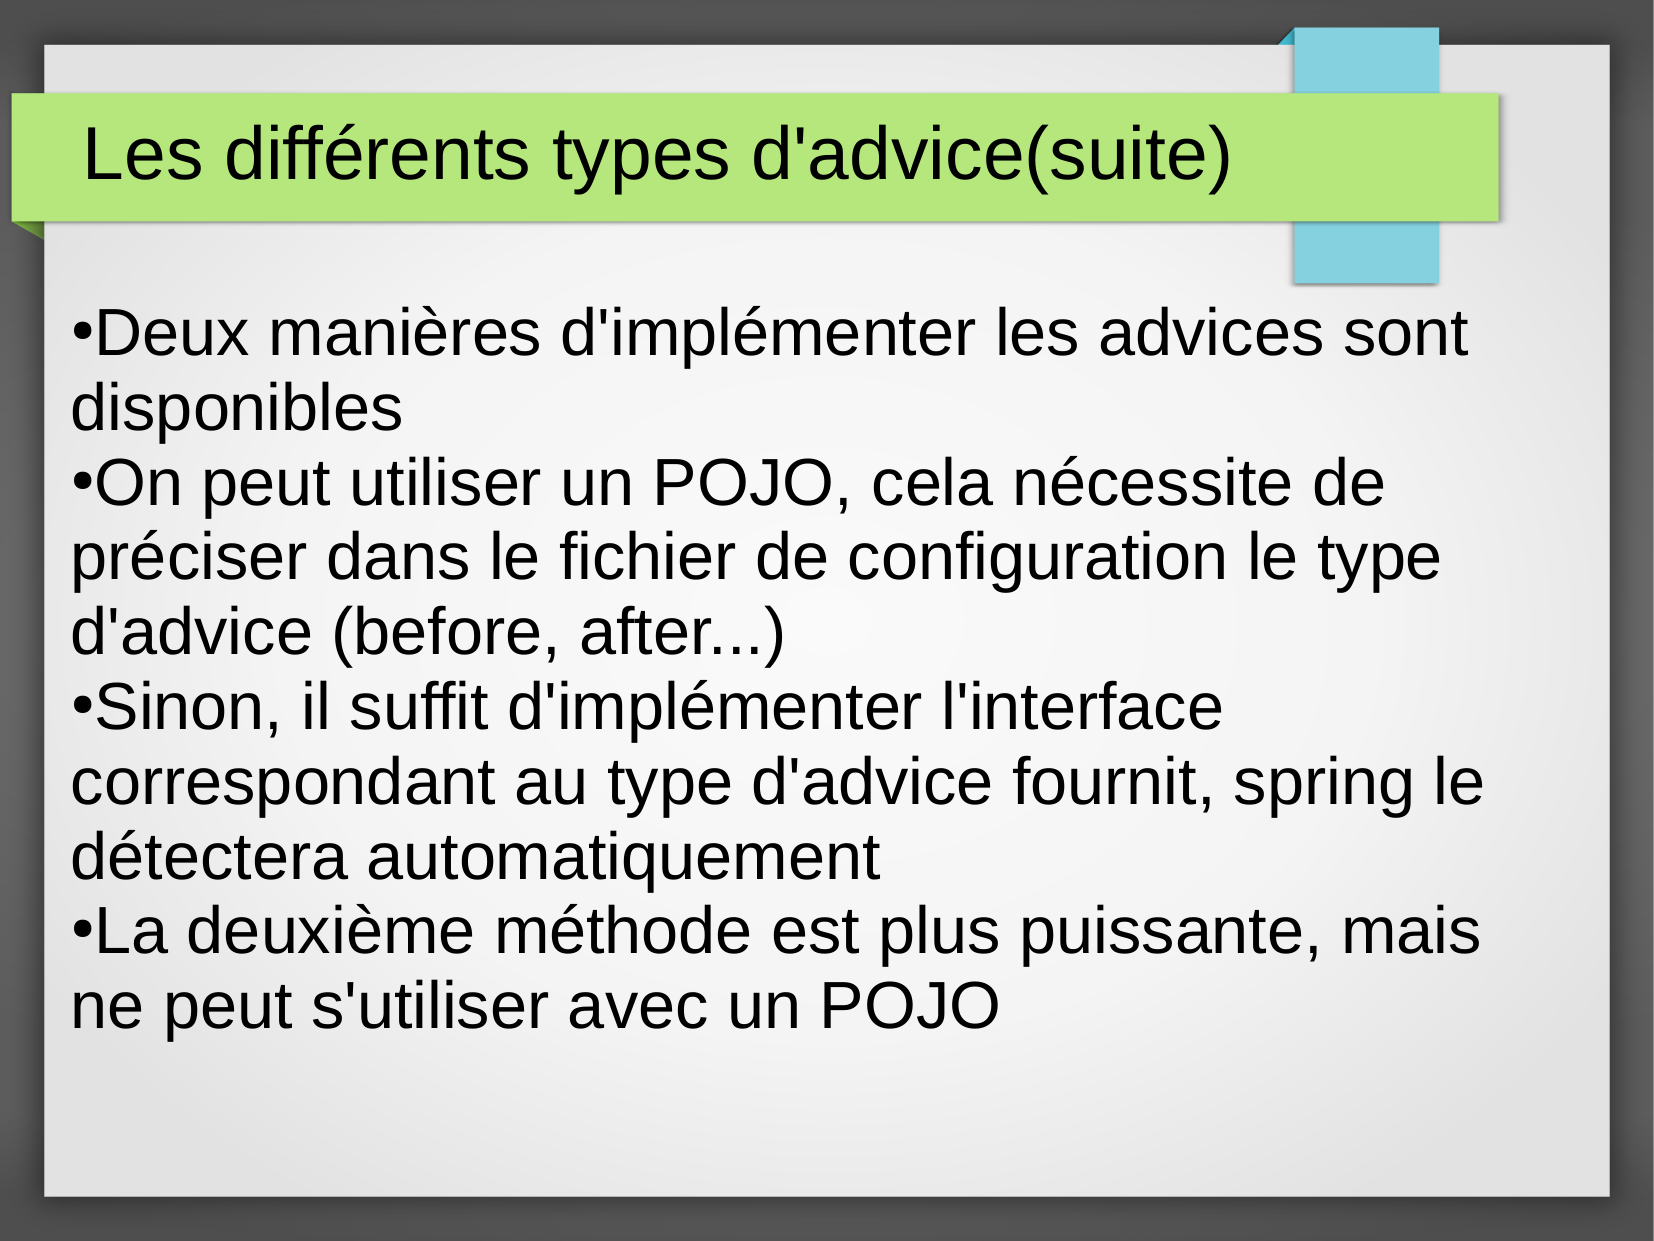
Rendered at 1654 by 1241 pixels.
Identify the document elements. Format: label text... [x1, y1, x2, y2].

title Les différents types d'advice(suite) [82, 94, 1264, 213]
subtitle Deux manières d'implémenter les advices sont disponibles On peut utiliser un POJO, cela nécessite de préciser dans le fichier de configuration le type d'advice (before, after...) Sinon, il suffit d'implémenter l'interface correspondant au type d'advice fournit, spring le détectera automatiquement La deuxième méthode est plus puissante, mais ne peut s'utiliser avec un POJO [70, 295, 1560, 1043]
picture [0, 0, 1654, 1241]
